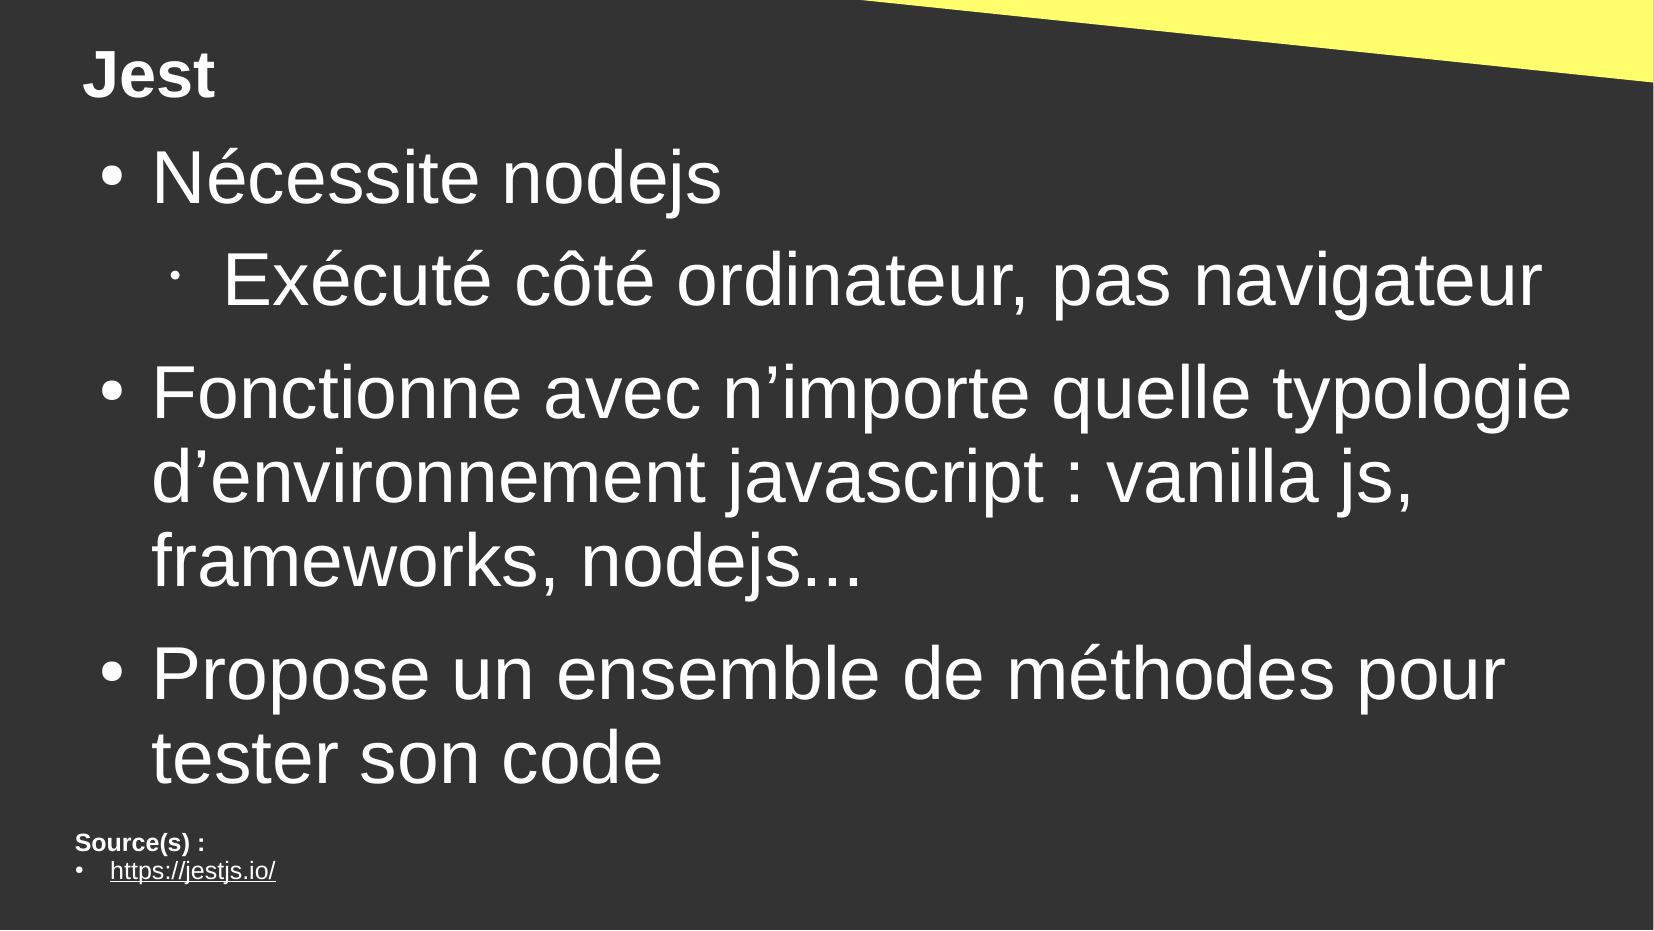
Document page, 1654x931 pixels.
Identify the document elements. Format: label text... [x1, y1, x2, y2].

list Nécessite nodejs Exécuté côté ordinateur, pas navigateur Fonctionne avec n’importe quelle typologie d’environnement javascript : vanilla js, frameworks, nodejs... Propose un ensemble de méthodes pour tester son code [80, 135, 1619, 815]
text_box Source(s) : https://jestjs.io/ [59, 821, 1546, 906]
text_box [861, 0, 1654, 83]
title Jest [82, 37, 1571, 114]
